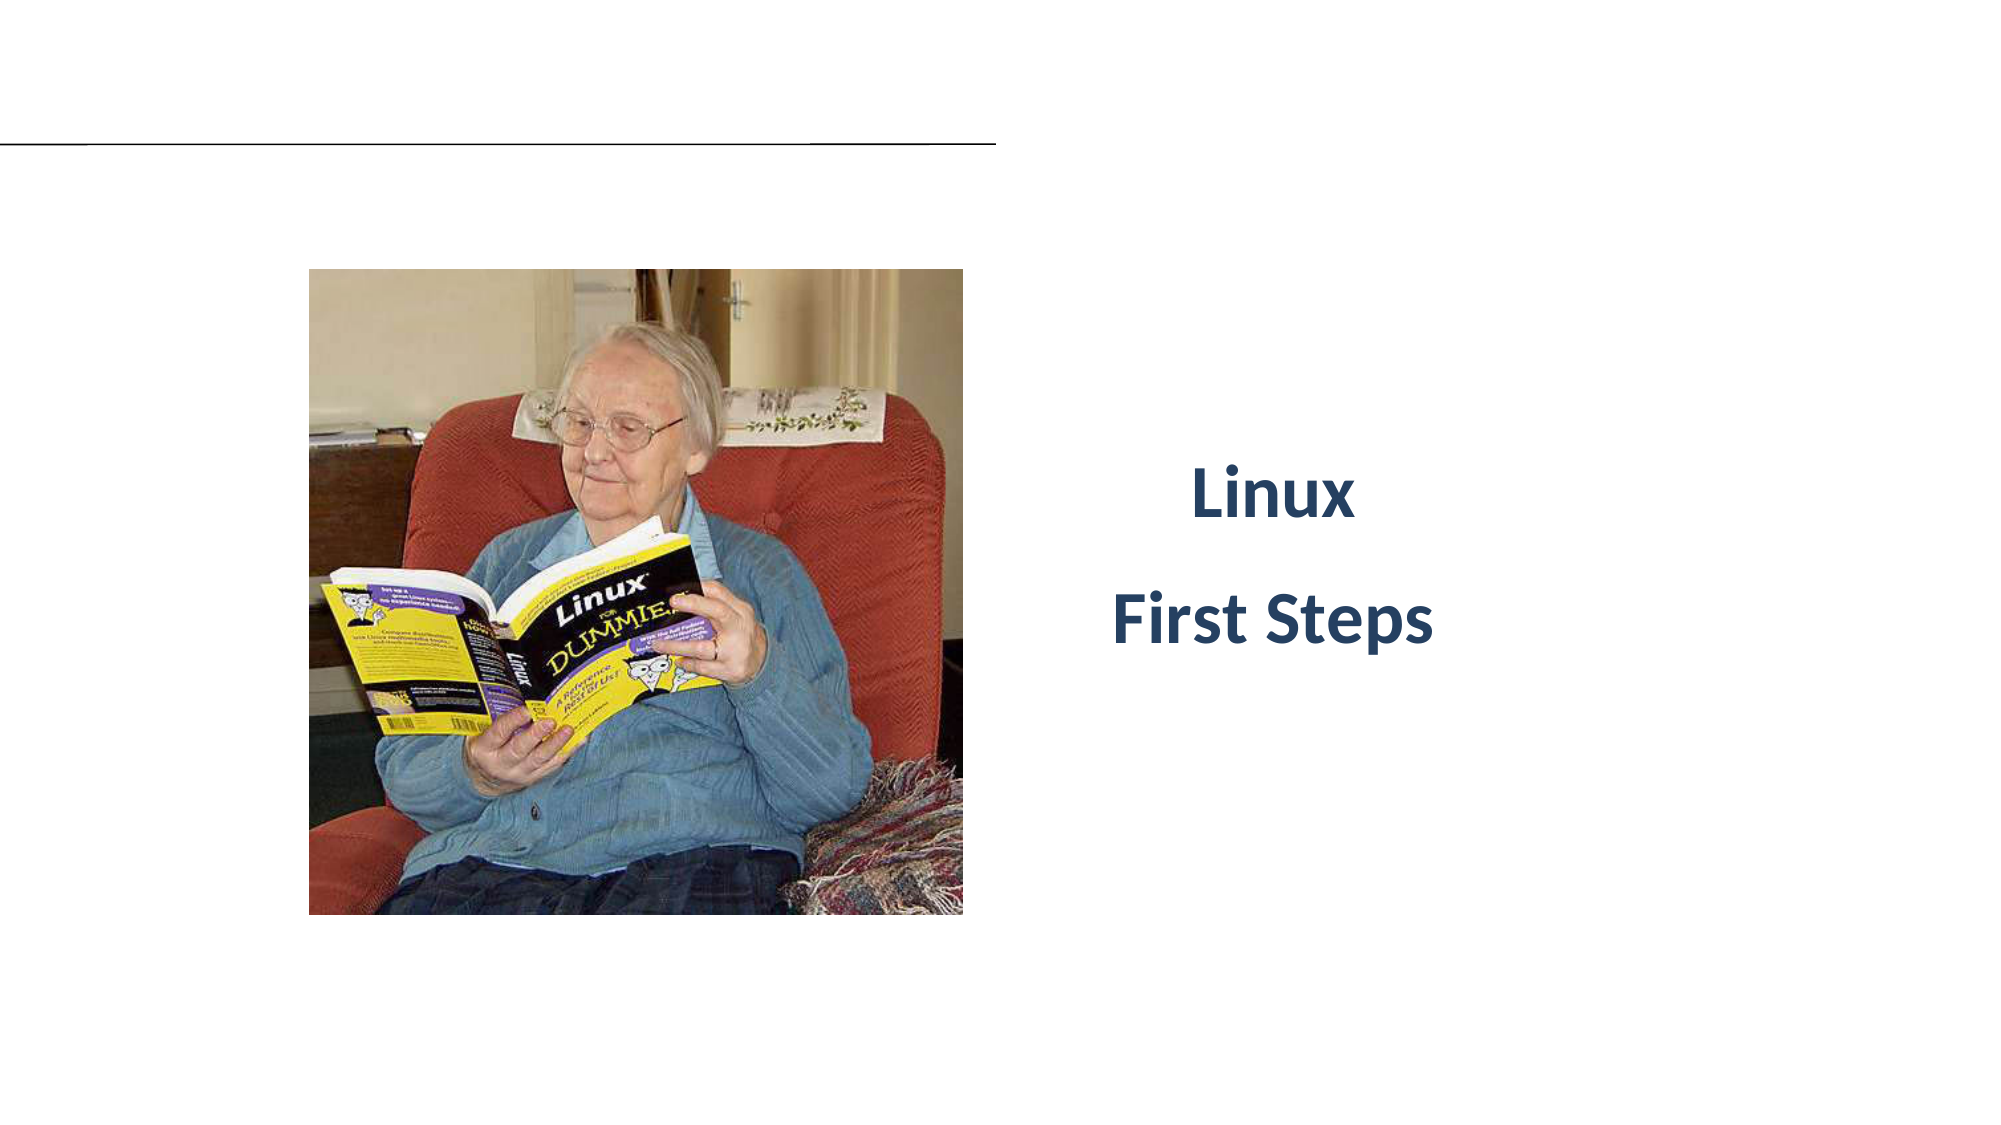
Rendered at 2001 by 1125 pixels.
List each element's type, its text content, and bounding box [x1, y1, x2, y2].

text_box Linux First Steps [963, 435, 1609, 667]
picture [309, 270, 963, 916]
